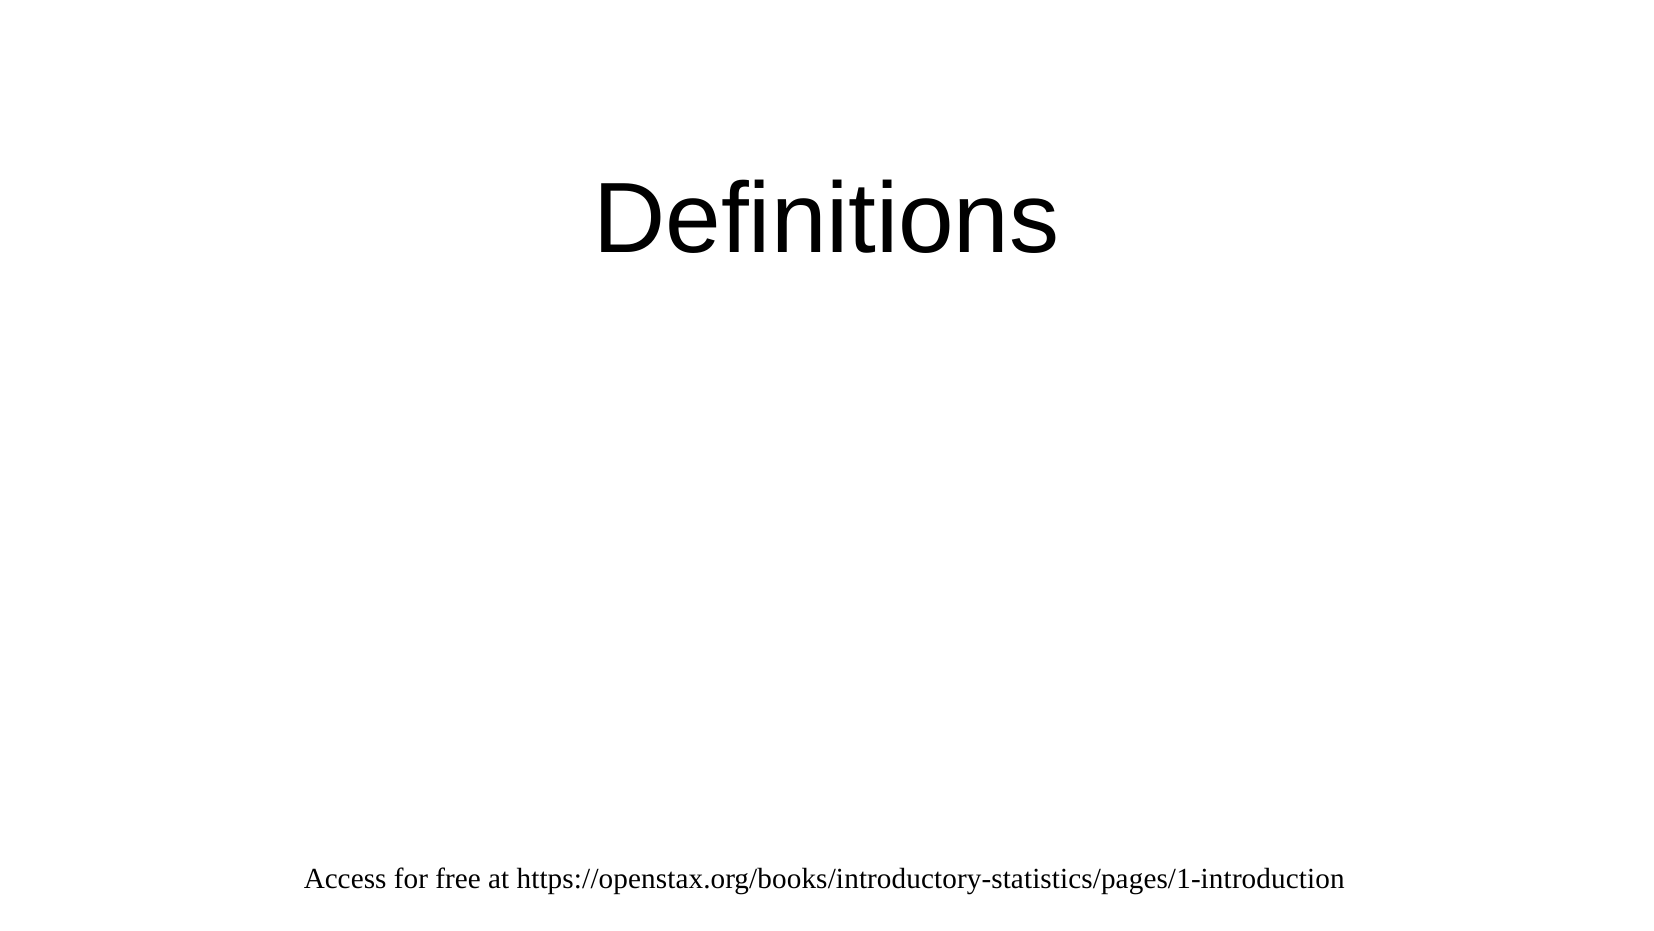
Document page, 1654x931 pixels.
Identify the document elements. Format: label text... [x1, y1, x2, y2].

subtitle Definitions [82, 32, 1571, 405]
